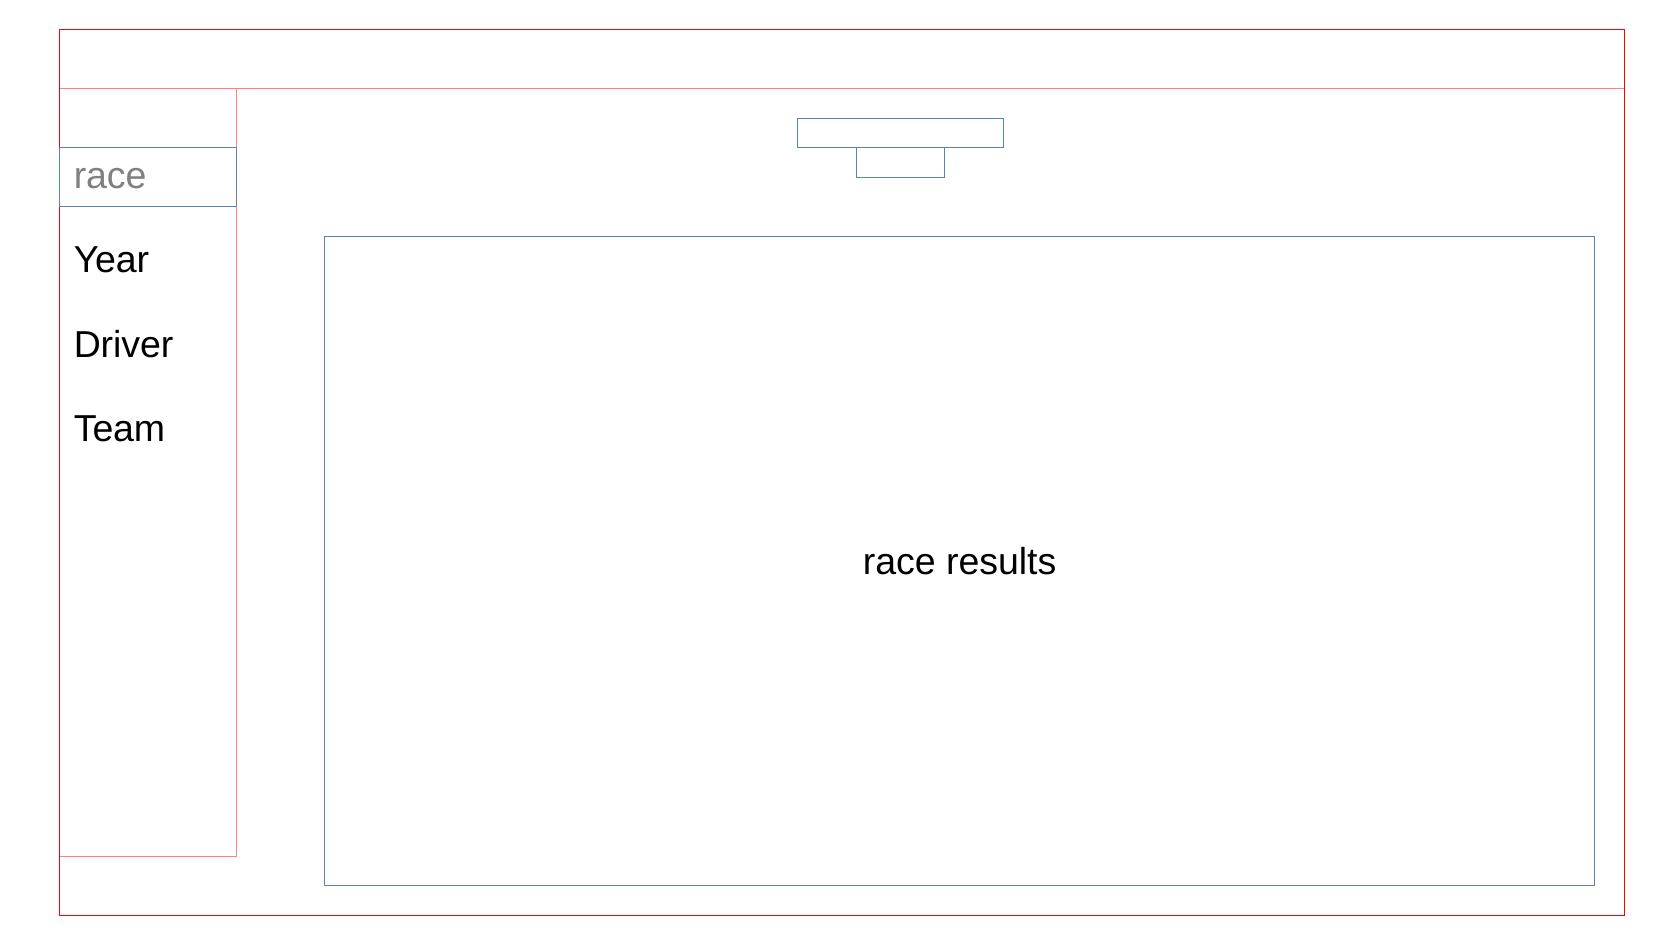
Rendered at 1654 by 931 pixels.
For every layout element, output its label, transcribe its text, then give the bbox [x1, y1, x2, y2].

text_box race results [324, 236, 1595, 886]
text_box race Year Driver Team [59, 207, 237, 541]
text_box [59, 29, 1625, 916]
